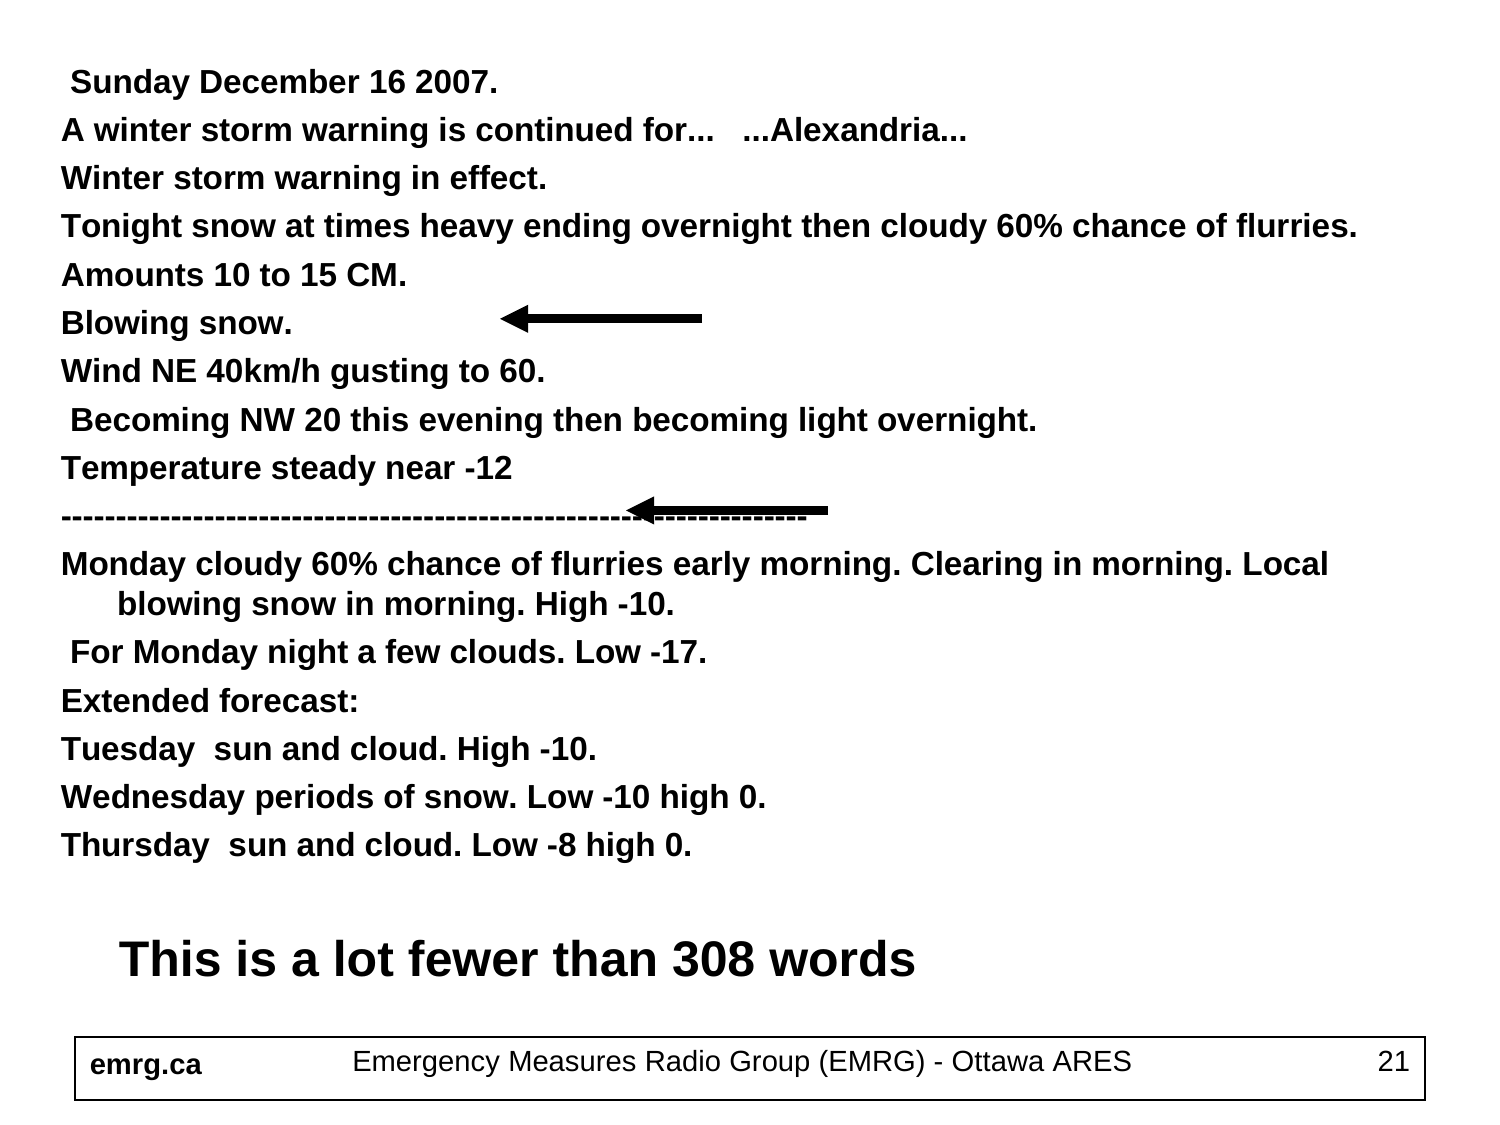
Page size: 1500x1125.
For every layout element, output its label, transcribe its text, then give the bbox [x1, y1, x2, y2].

text_box Sunday December 16 2007. A winter storm warning is continued for... ...Alexandria... Winter storm warning in effect. Tonight snow at times heavy ending overnight then cloudy 60% chance of flurries. Amounts 10 to 15 CM. Blowing snow. Wind NE 40km/h gusting to 60. Becoming NW 20 this evening then becoming light overnight. Temperature steady near -12 -------------------------------------------------------------------- Monday cloudy 60% chance of flurries early morning. Clearing in morning. Local blowing snow in morning. High -10. For Monday night a few clouds. Low -17. Extended forecast: Tuesday sun and cloud. High -10. Wednesday periods of snow. Low -10 high 0. Thursday sun and cloud. Low -8 high 0. [46, 52, 1397, 1012]
text_box This is a lot fewer than 308 words [104, 918, 1207, 995]
